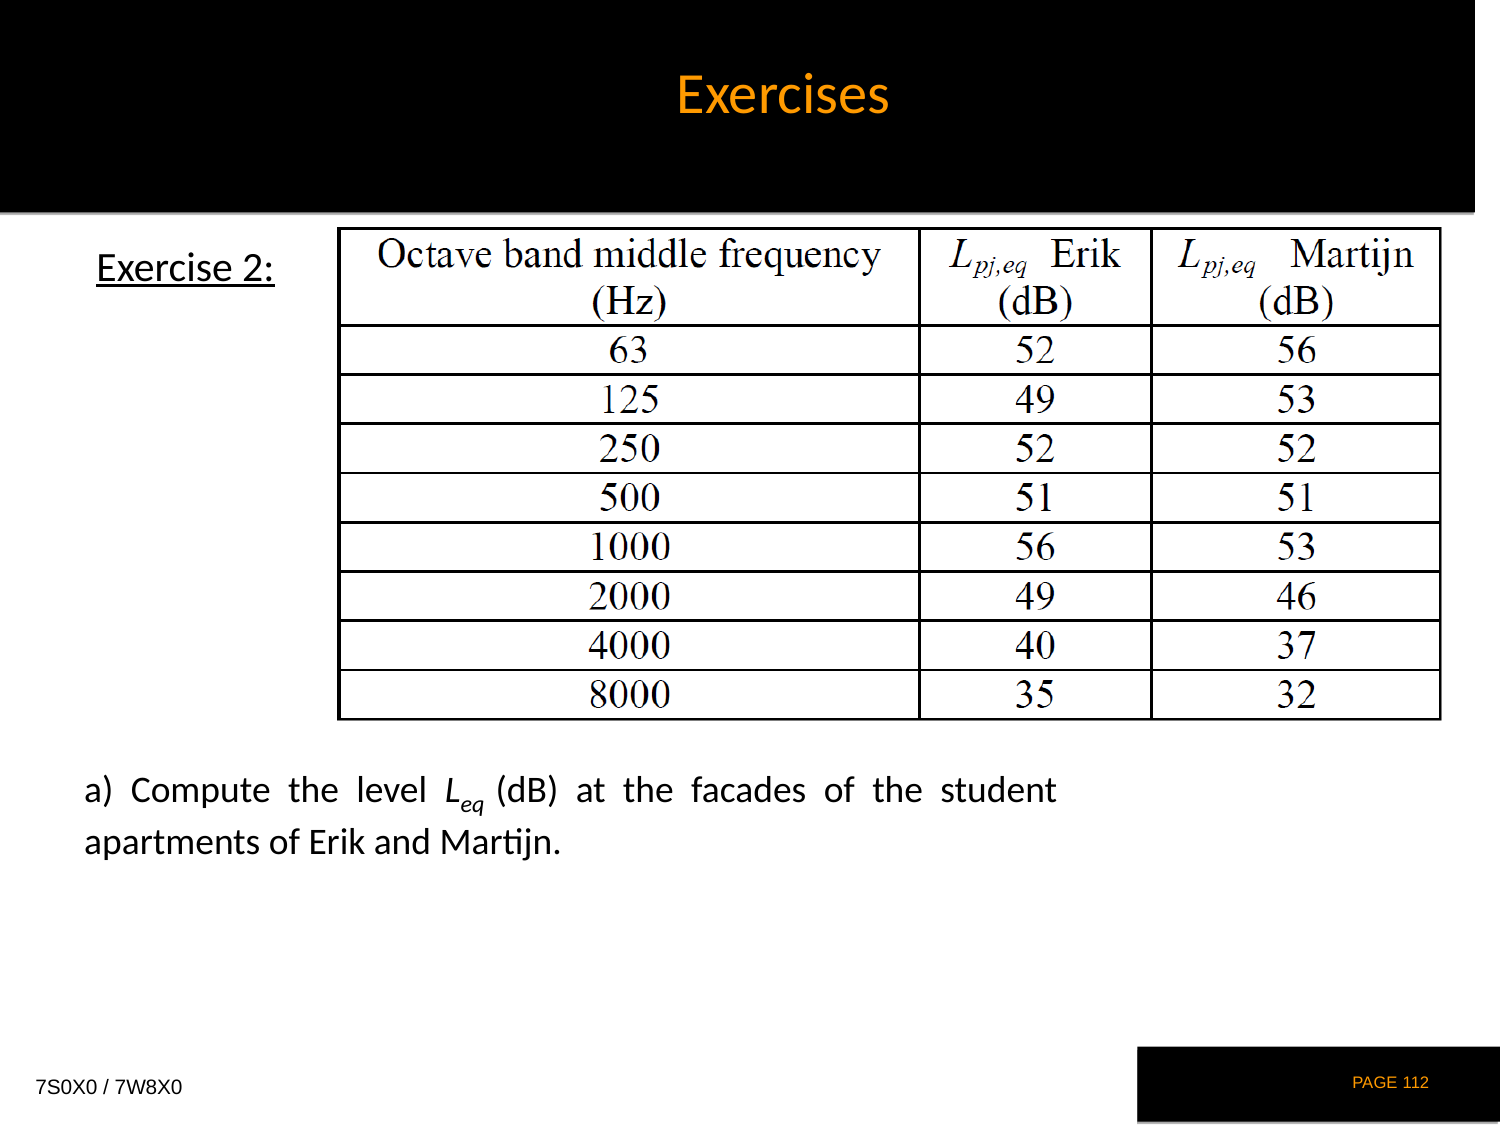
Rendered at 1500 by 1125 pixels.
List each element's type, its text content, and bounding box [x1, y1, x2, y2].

text_box Exercises [125, 48, 1442, 200]
text_box [1137, 1046, 1500, 1122]
text_box [0, 0, 1475, 213]
text_box PAGE <number>2 [1352, 1066, 1453, 1098]
text_box 7S0X0 / 7W8X0 [35, 1070, 626, 1102]
list Exercise 2: [81, 232, 337, 702]
text_box a) Compute the level Leq (dB) at the facades of the student apartments of Erik and Martijn. [69, 702, 1073, 870]
picture [337, 225, 1442, 721]
